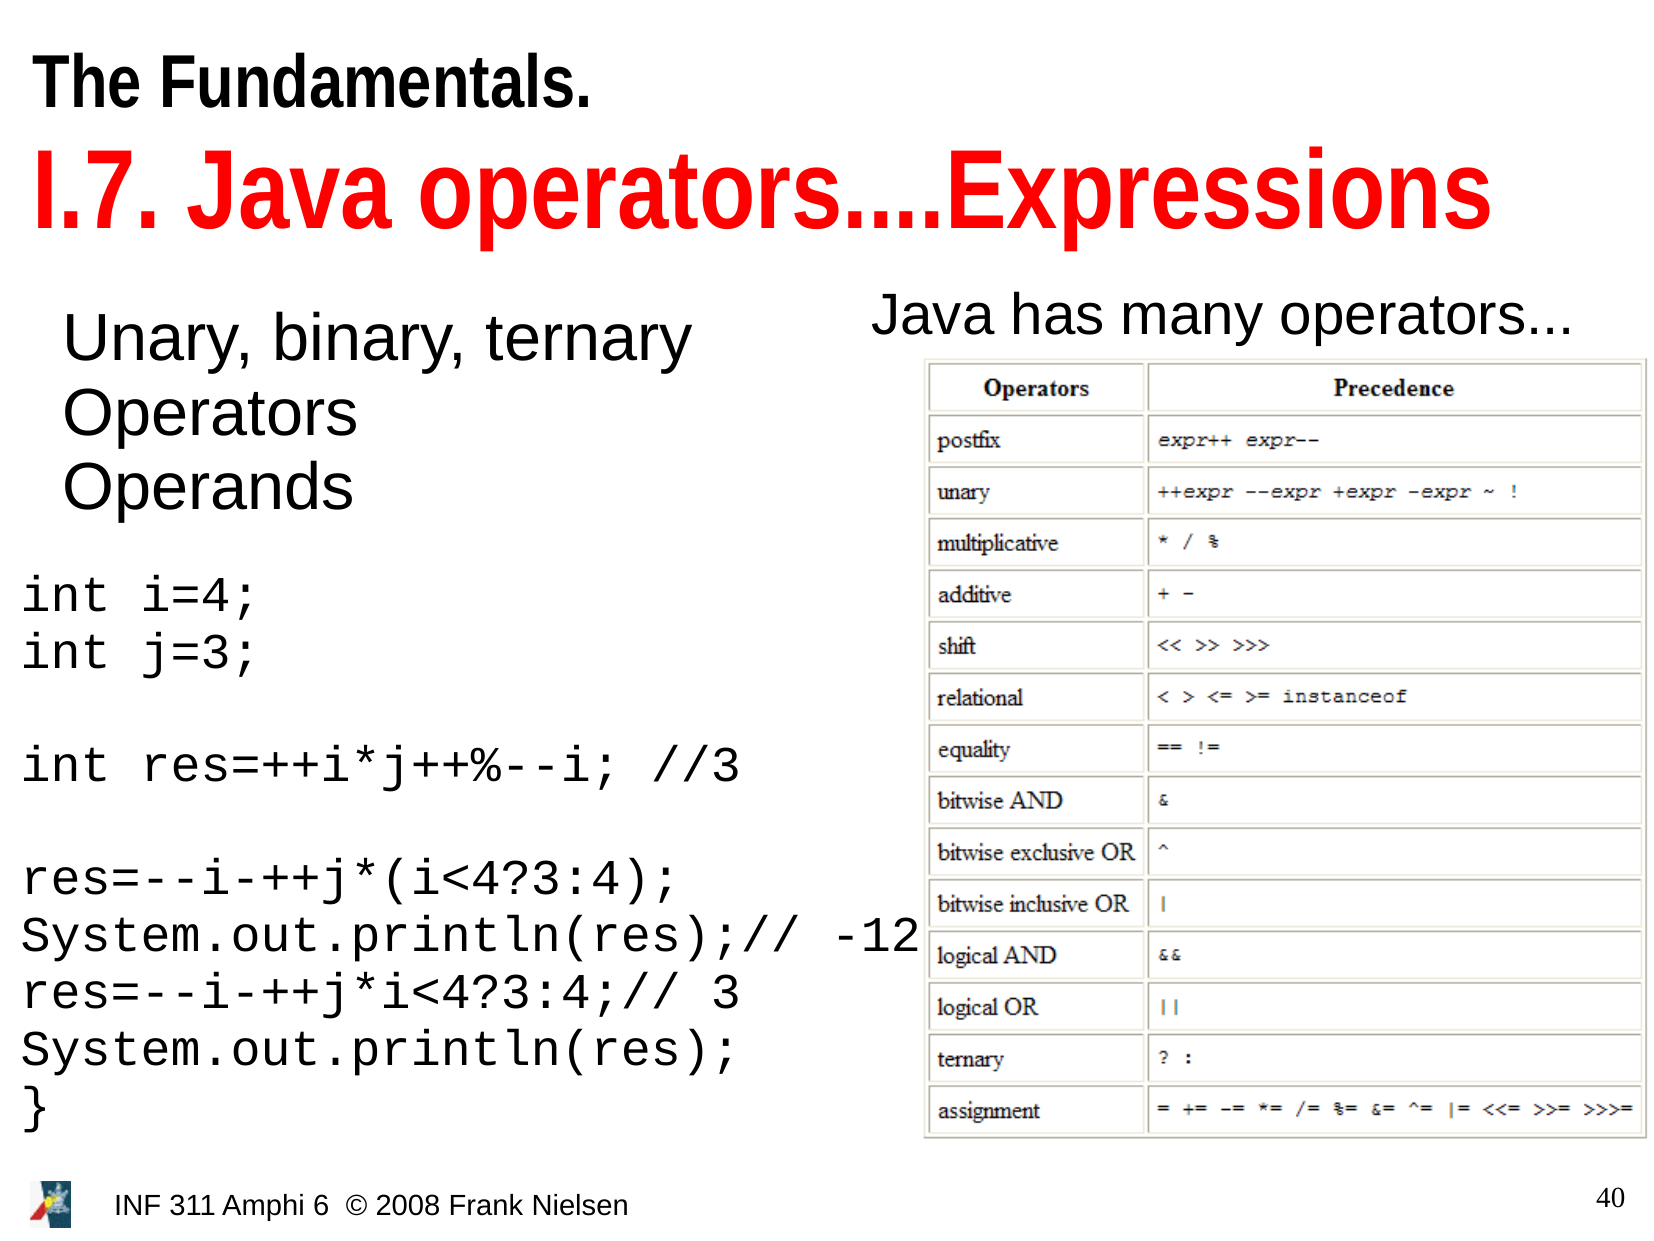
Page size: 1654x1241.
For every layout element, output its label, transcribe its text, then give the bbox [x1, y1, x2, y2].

text_box int i=4; int j=3; int res=++i*j++%--i; //3 res=--i-++j*(i<4?3:4); System.out.println(res);// -12 res=--i-++j*i<4?3:4;// 3 System.out.println(res); } [5, 562, 936, 1115]
text_box The Fundamentals. I.7. Java operators....Expressions [17, 29, 1509, 260]
picture [29, 1181, 71, 1228]
text_box Unary, binary, ternary Operators Operands [48, 292, 709, 532]
picture [921, 354, 1654, 1145]
text_box Java has many operators... [856, 274, 1591, 355]
